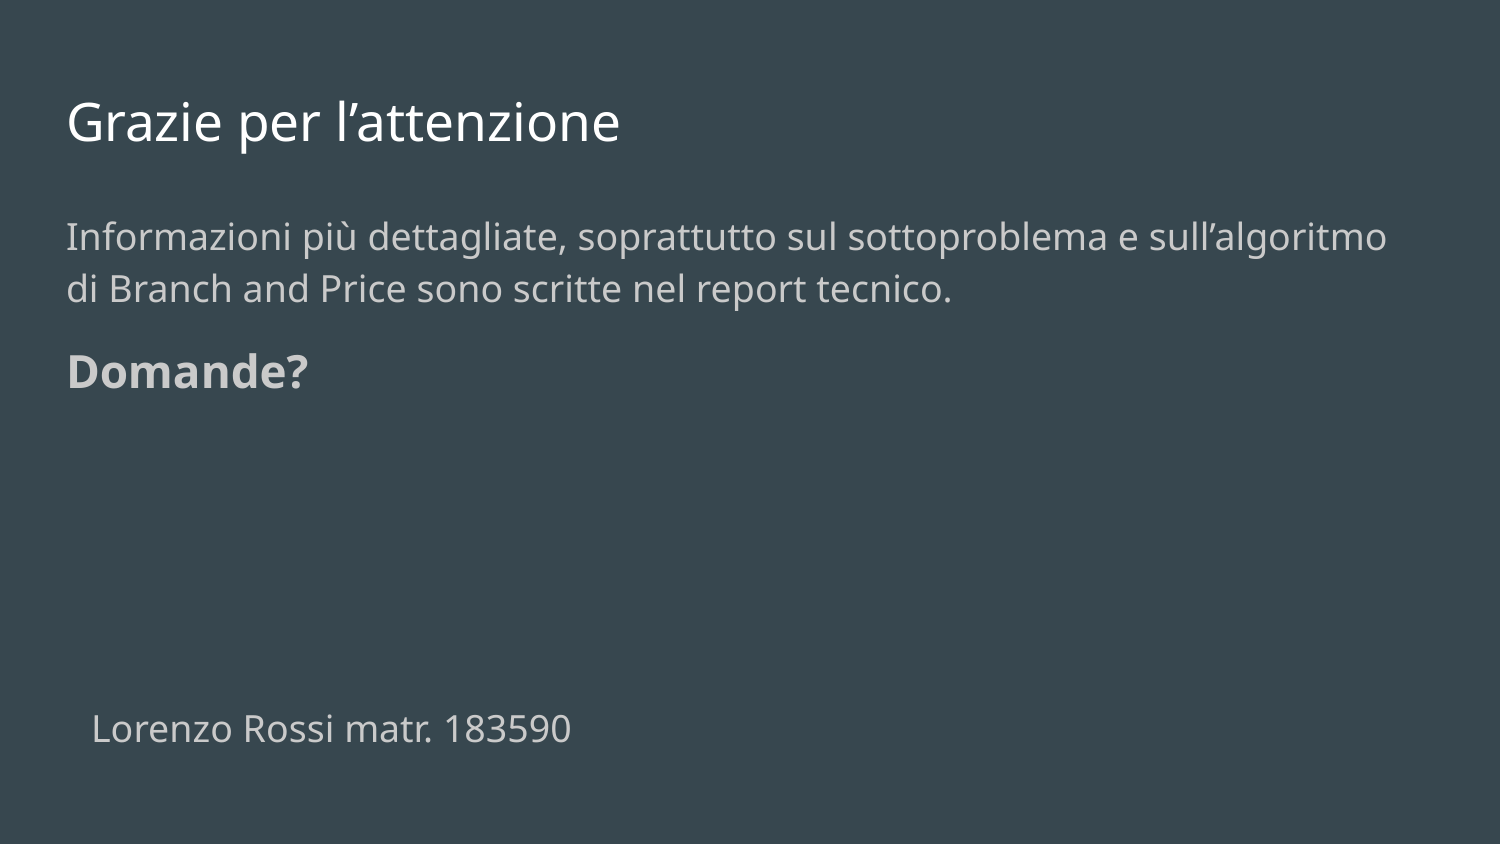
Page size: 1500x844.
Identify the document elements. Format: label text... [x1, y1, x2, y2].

list Informazioni più dettagliate, soprattutto sul sottoproblema e sull’algoritmo di Branch and Price sono scritte nel report tecnico. Domande? [51, 191, 1428, 752]
list Lorenzo Rossi matr. 183590 [76, 682, 1453, 777]
title Grazie per l’attenzione [51, 72, 1449, 167]
